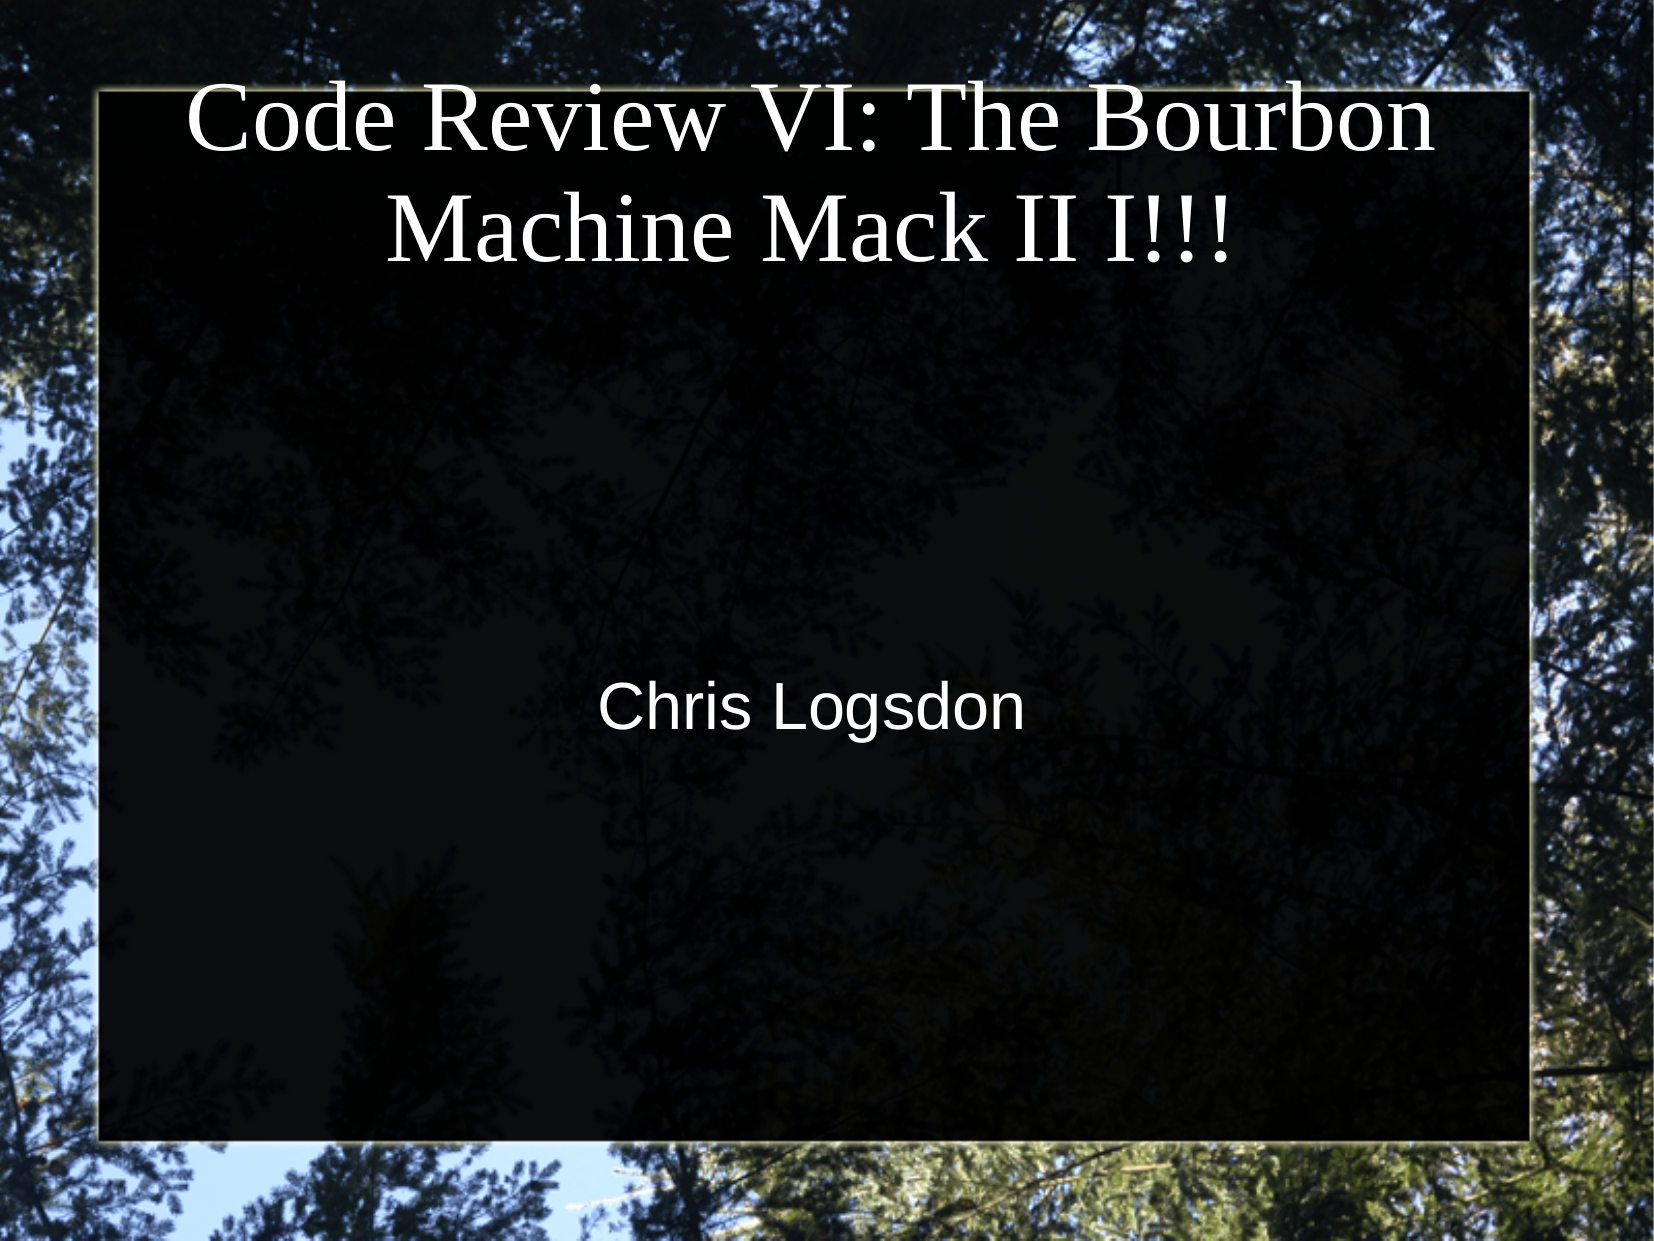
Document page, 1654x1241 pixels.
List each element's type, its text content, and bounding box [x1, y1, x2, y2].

title Code Review VI: The Bourbon Machine Mack II I!!! [88, 61, 1536, 284]
picture [0, 0, 1654, 1241]
subtitle Chris Logsdon [88, 290, 1536, 1123]
